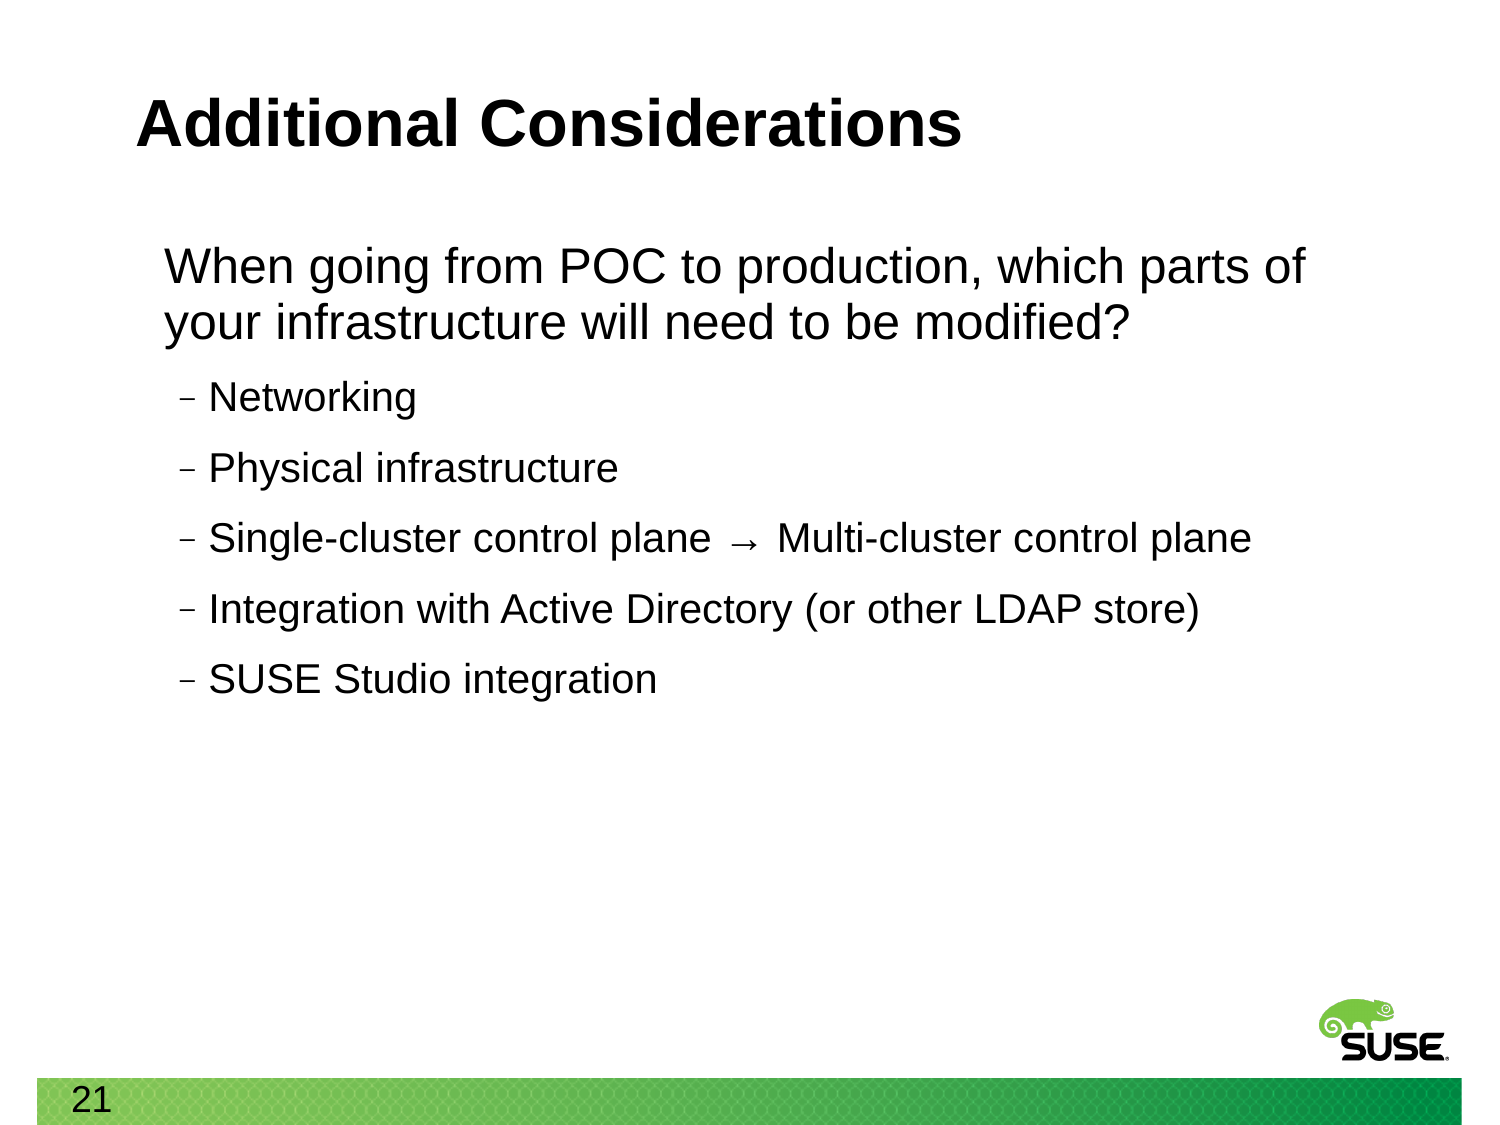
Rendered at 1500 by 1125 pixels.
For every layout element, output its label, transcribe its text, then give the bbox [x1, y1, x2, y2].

picture [1319, 999, 1449, 1061]
picture [37, 1078, 1462, 1125]
list When going from POC to production, which parts of your infrastructure will need to be modified? Networking Physical infrastructure Single-cluster control plane → Multi-cluster control plane Integration with Active Directory (or other LDAP store) SUSE Studio integration [135, 238, 1372, 982]
title Additional Considerations [135, 41, 1372, 204]
